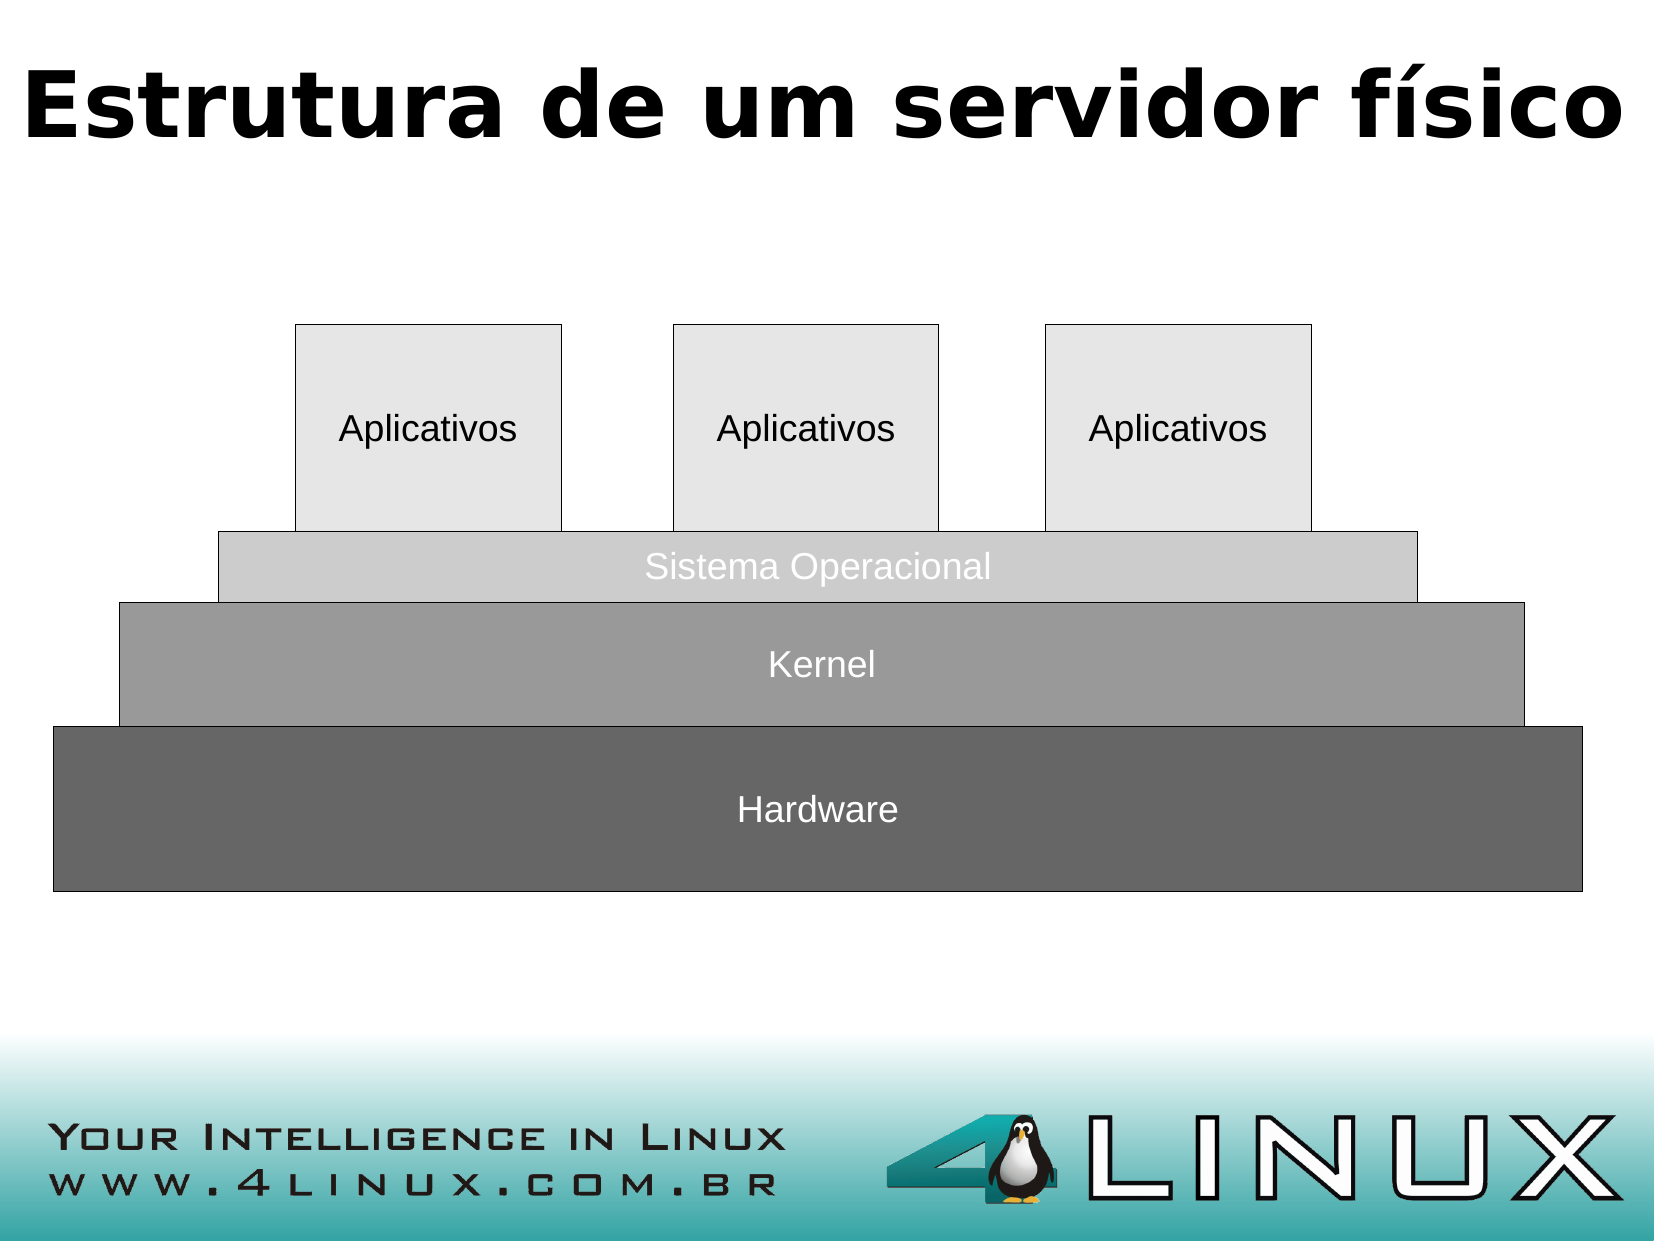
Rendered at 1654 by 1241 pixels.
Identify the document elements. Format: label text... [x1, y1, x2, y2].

text_box Aplicativos [295, 324, 562, 532]
title Estrutura de um servidor físico [0, 9, 1654, 202]
text_box Aplicativos [1045, 324, 1312, 532]
picture [885, 1104, 1625, 1211]
text_box Hardware [53, 726, 1583, 892]
text_box Sistema Operacional [218, 531, 1418, 603]
picture [47, 1121, 786, 1196]
text_box Kernel [119, 602, 1525, 727]
text_box Aplicativos [673, 324, 939, 532]
